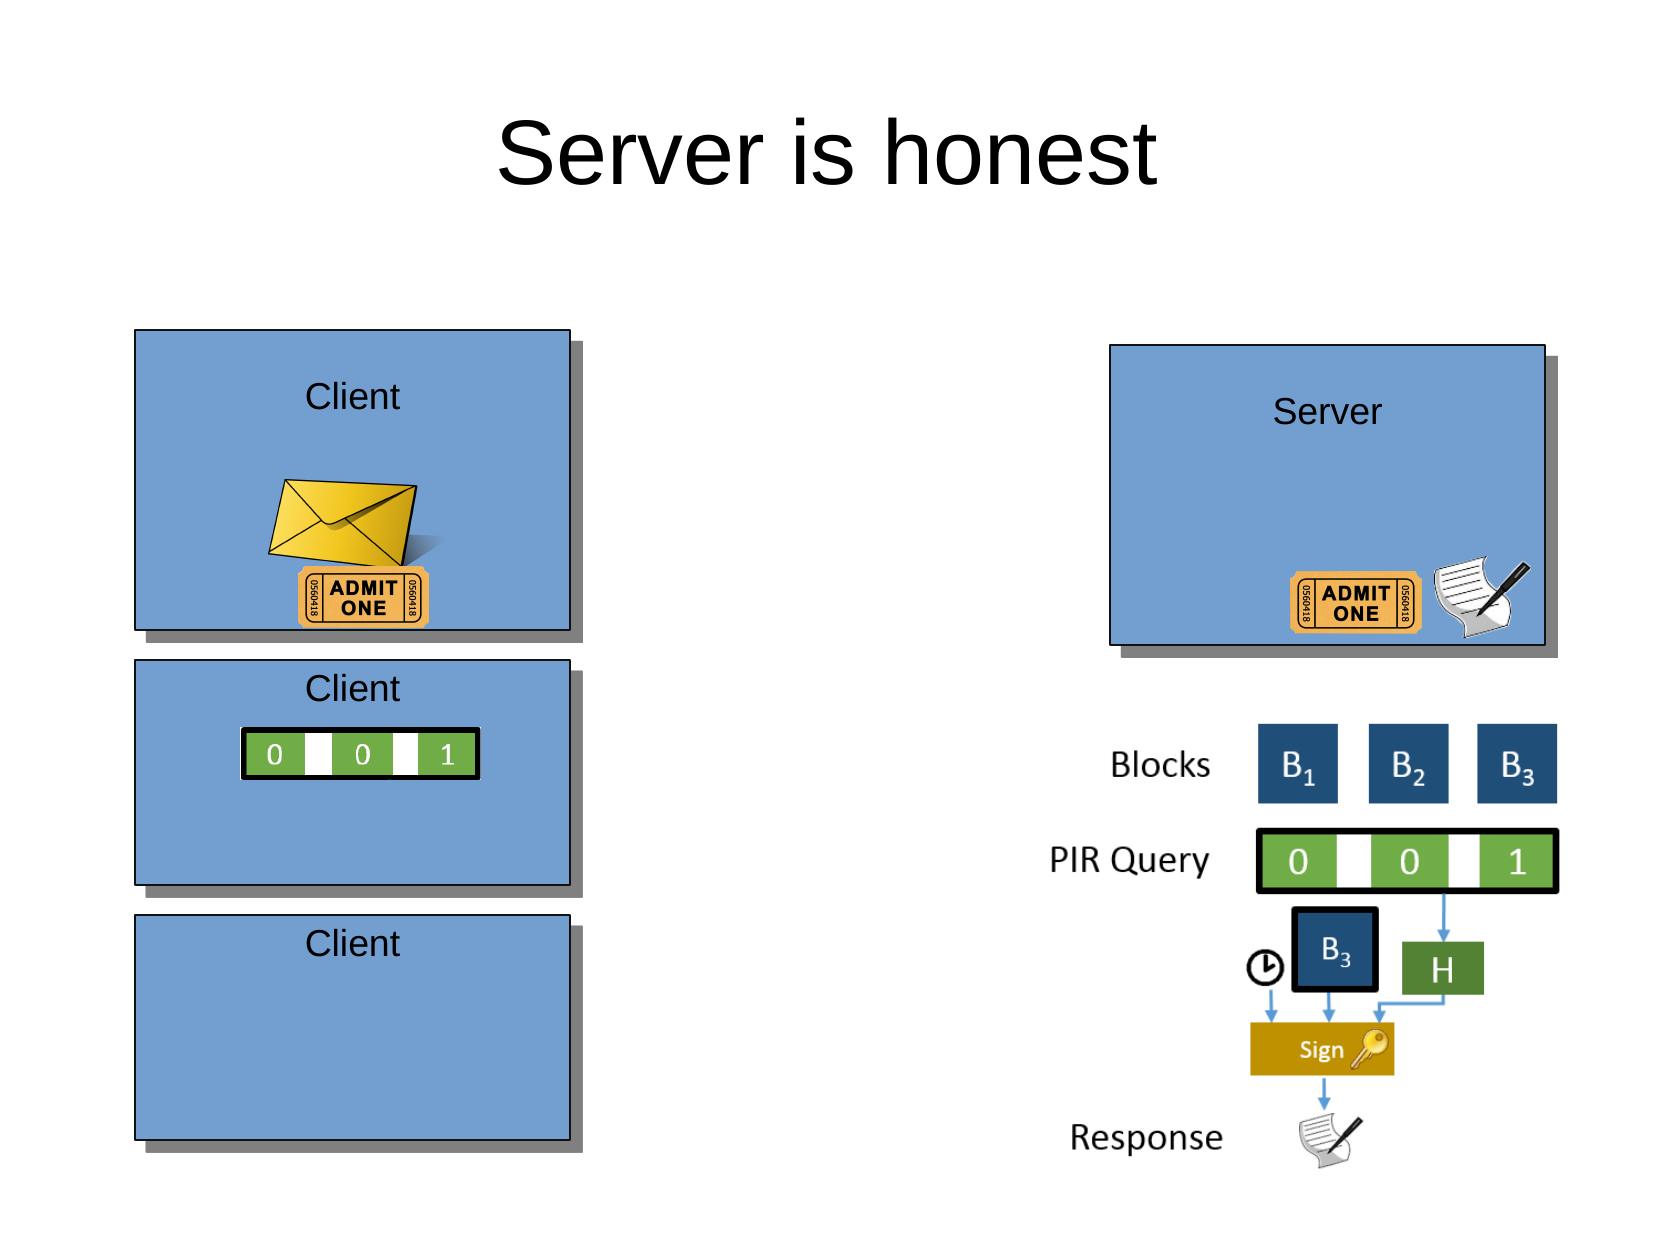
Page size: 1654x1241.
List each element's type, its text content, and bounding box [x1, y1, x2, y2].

picture [1434, 556, 1531, 638]
picture [1286, 569, 1426, 638]
text_box Client [135, 330, 571, 631]
text_box Server [1110, 345, 1546, 646]
text_box Client [135, 660, 571, 886]
title Server is honest [82, 49, 1571, 257]
text_box Client [135, 915, 571, 1141]
picture [240, 727, 481, 781]
picture [1039, 704, 1576, 1186]
picture [268, 479, 451, 632]
